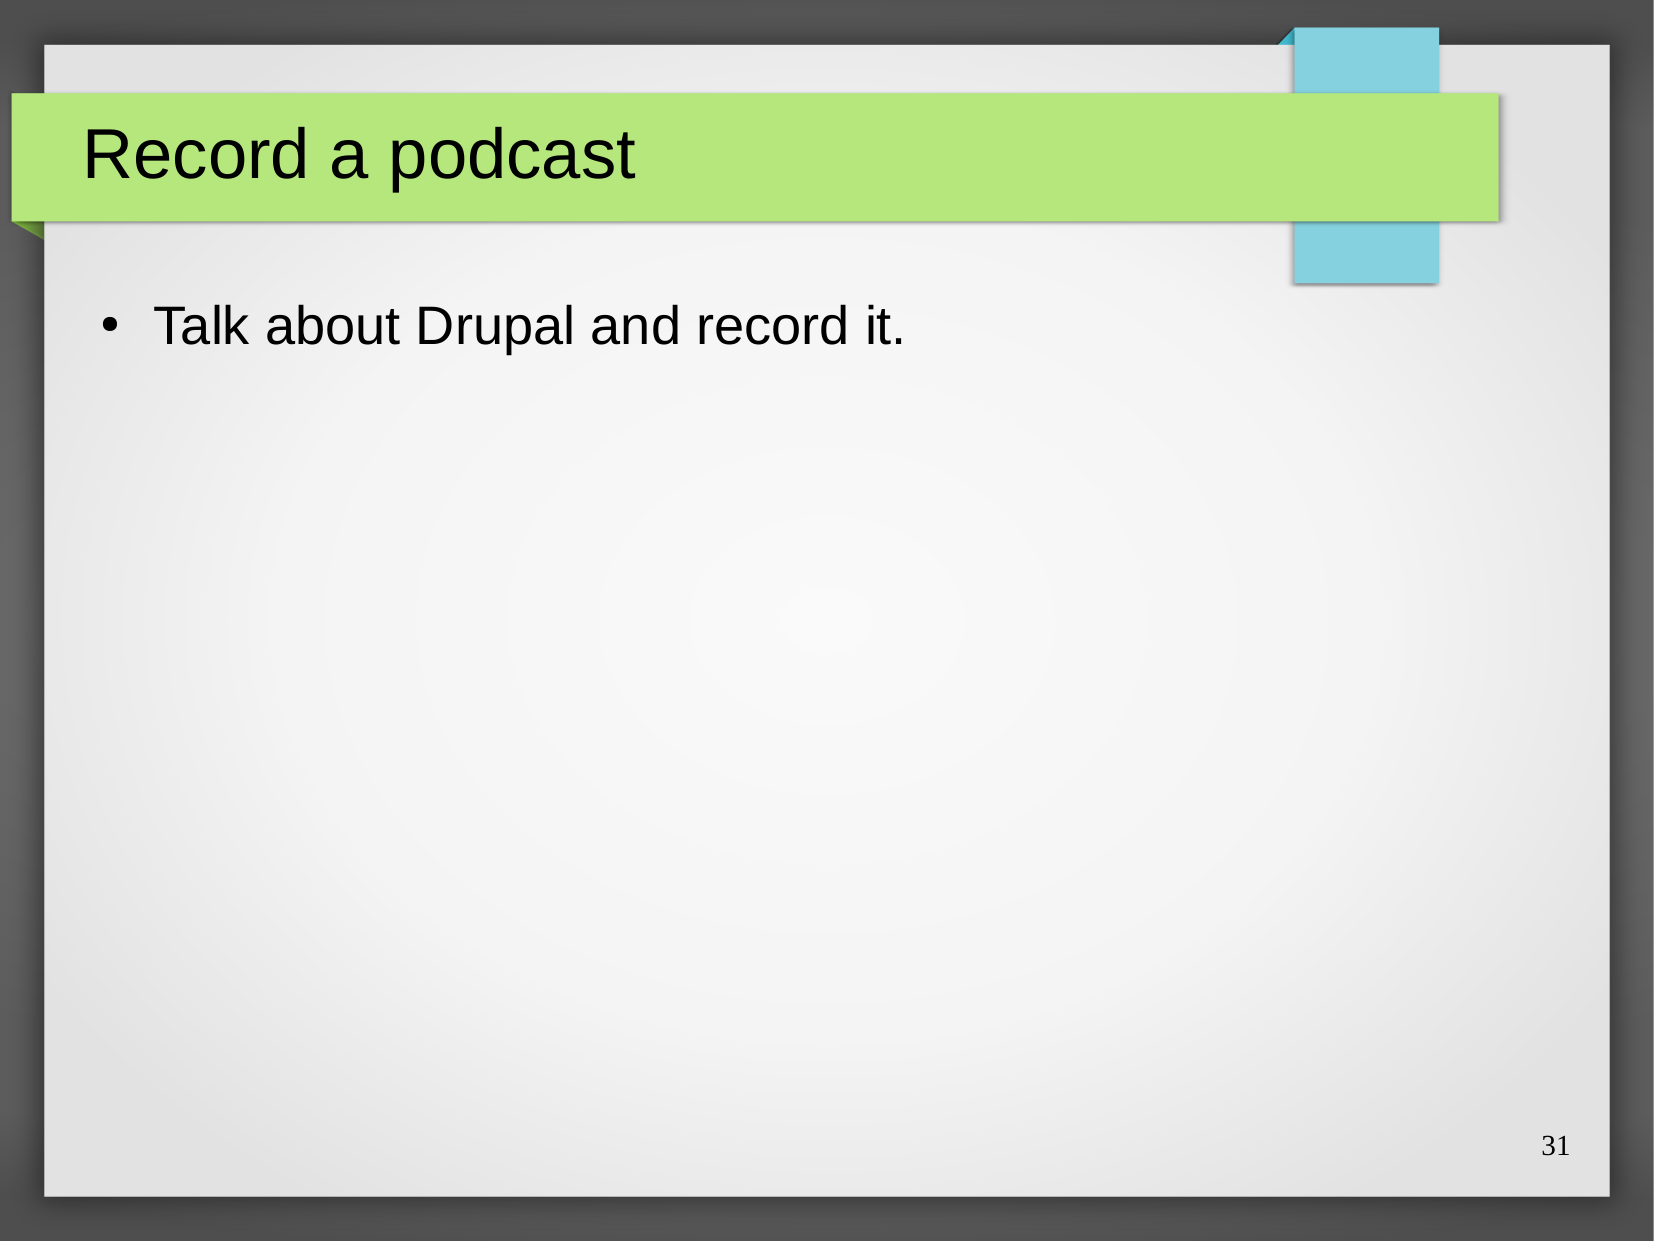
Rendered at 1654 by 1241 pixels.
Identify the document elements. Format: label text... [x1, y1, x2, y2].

list Talk about Drupal and record it. [82, 295, 1571, 1015]
picture [0, 0, 1654, 1241]
title Record a podcast [82, 94, 1264, 213]
